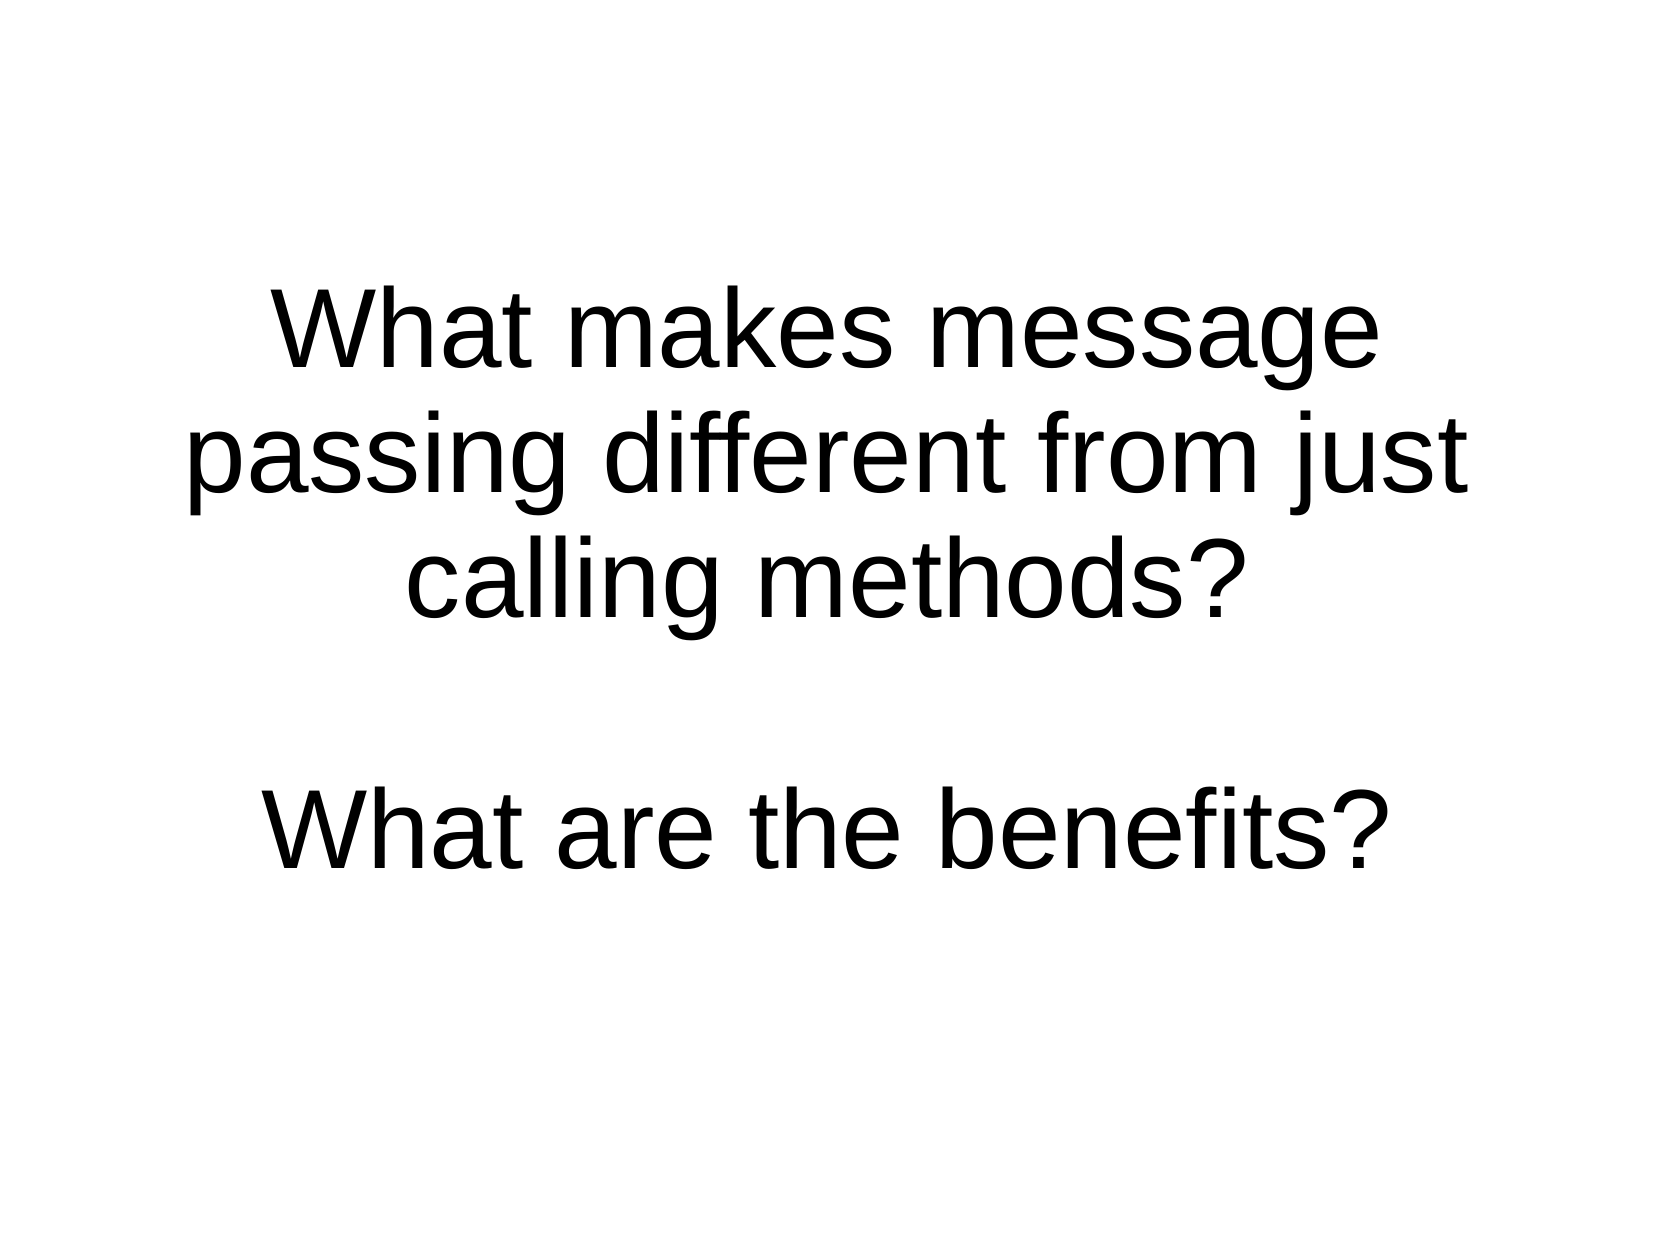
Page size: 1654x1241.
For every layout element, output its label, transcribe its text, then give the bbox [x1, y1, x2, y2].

subtitle What makes message passing different from just calling methods? What are the benefits? [82, 49, 1571, 1109]
